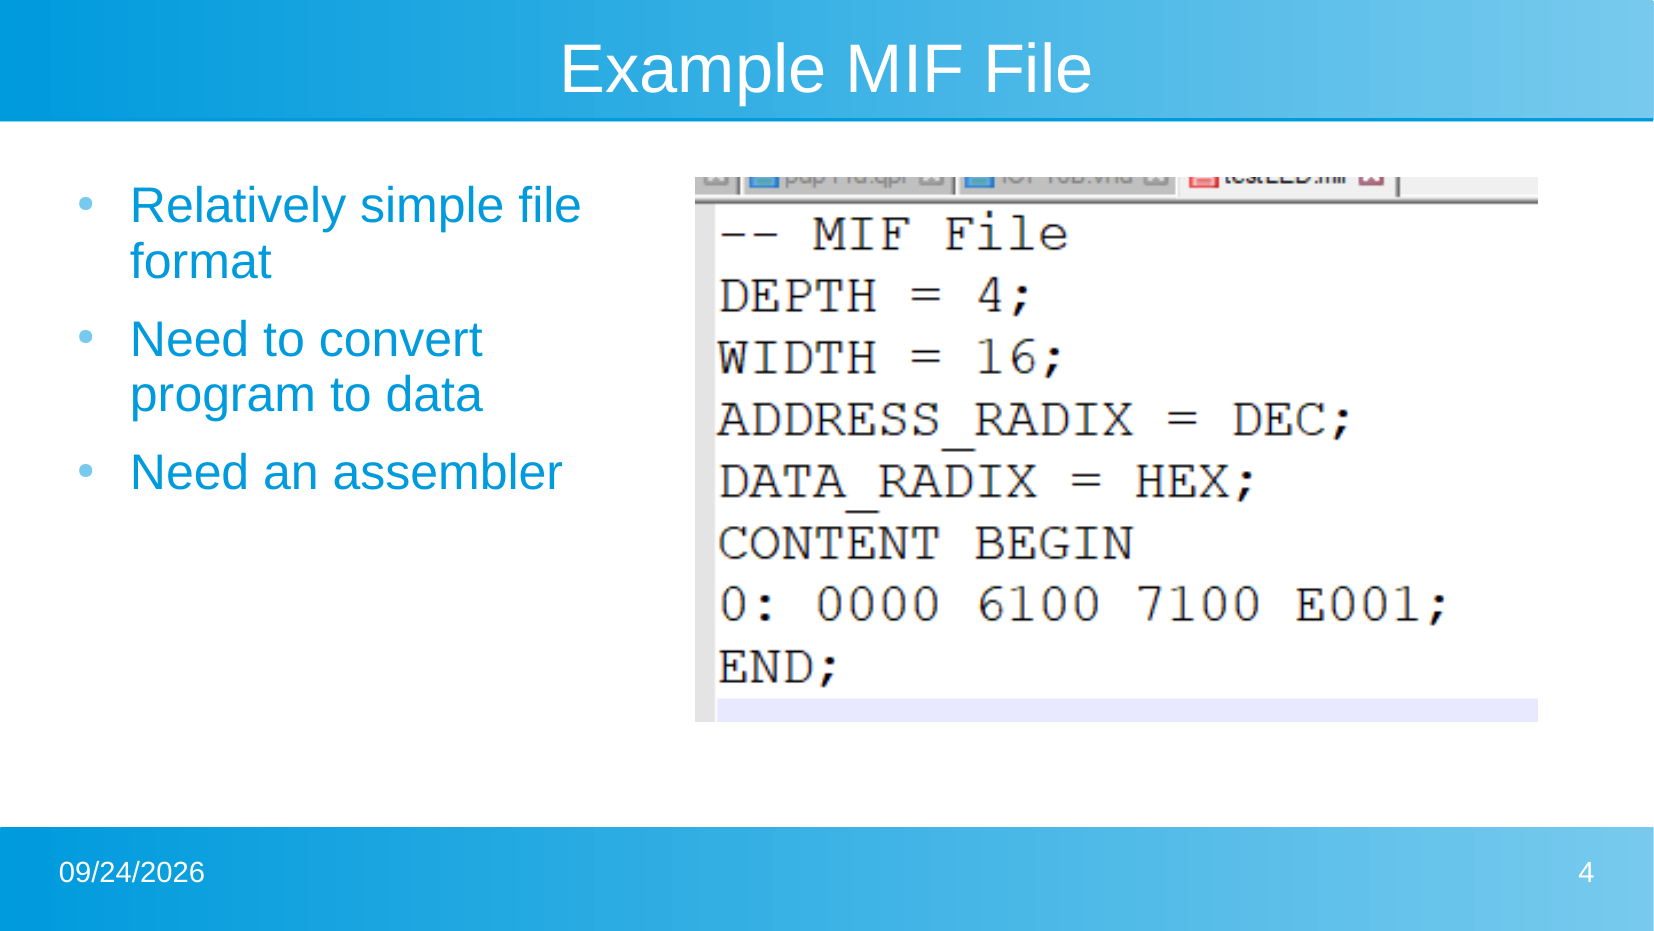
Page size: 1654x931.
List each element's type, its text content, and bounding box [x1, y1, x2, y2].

title Example MIF File [59, 29, 1595, 108]
list Relatively simple file format Need to convert program to data Need an assembler [59, 177, 638, 768]
picture [695, 177, 1538, 722]
